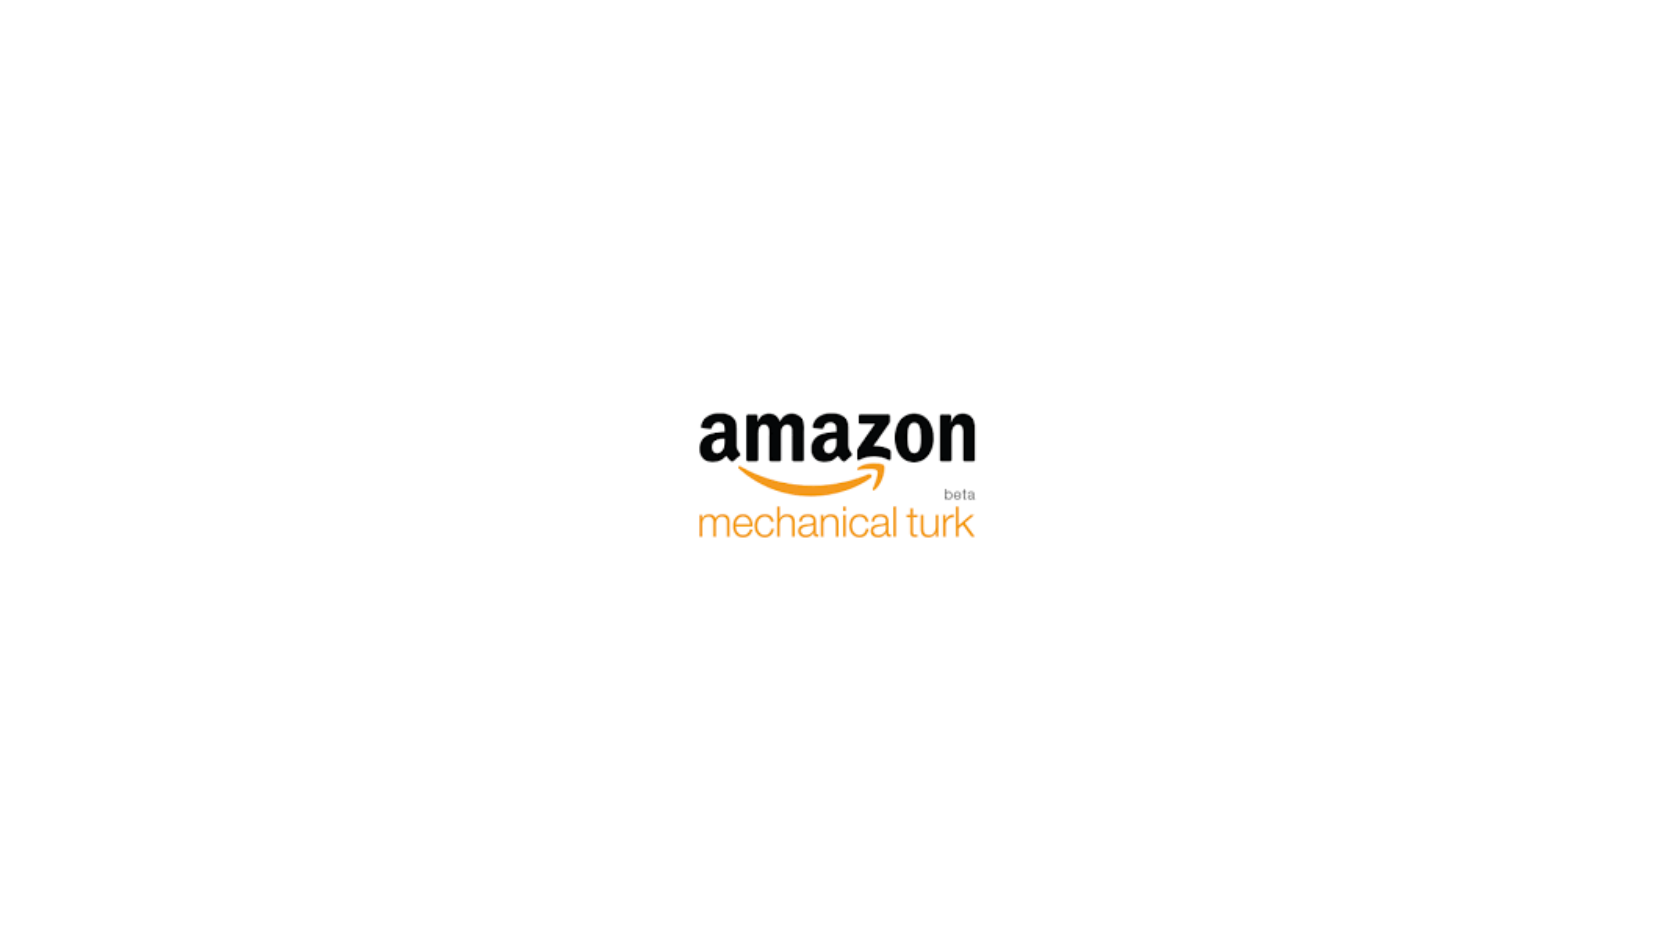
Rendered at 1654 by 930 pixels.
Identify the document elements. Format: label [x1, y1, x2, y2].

picture [662, 300, 1014, 652]
